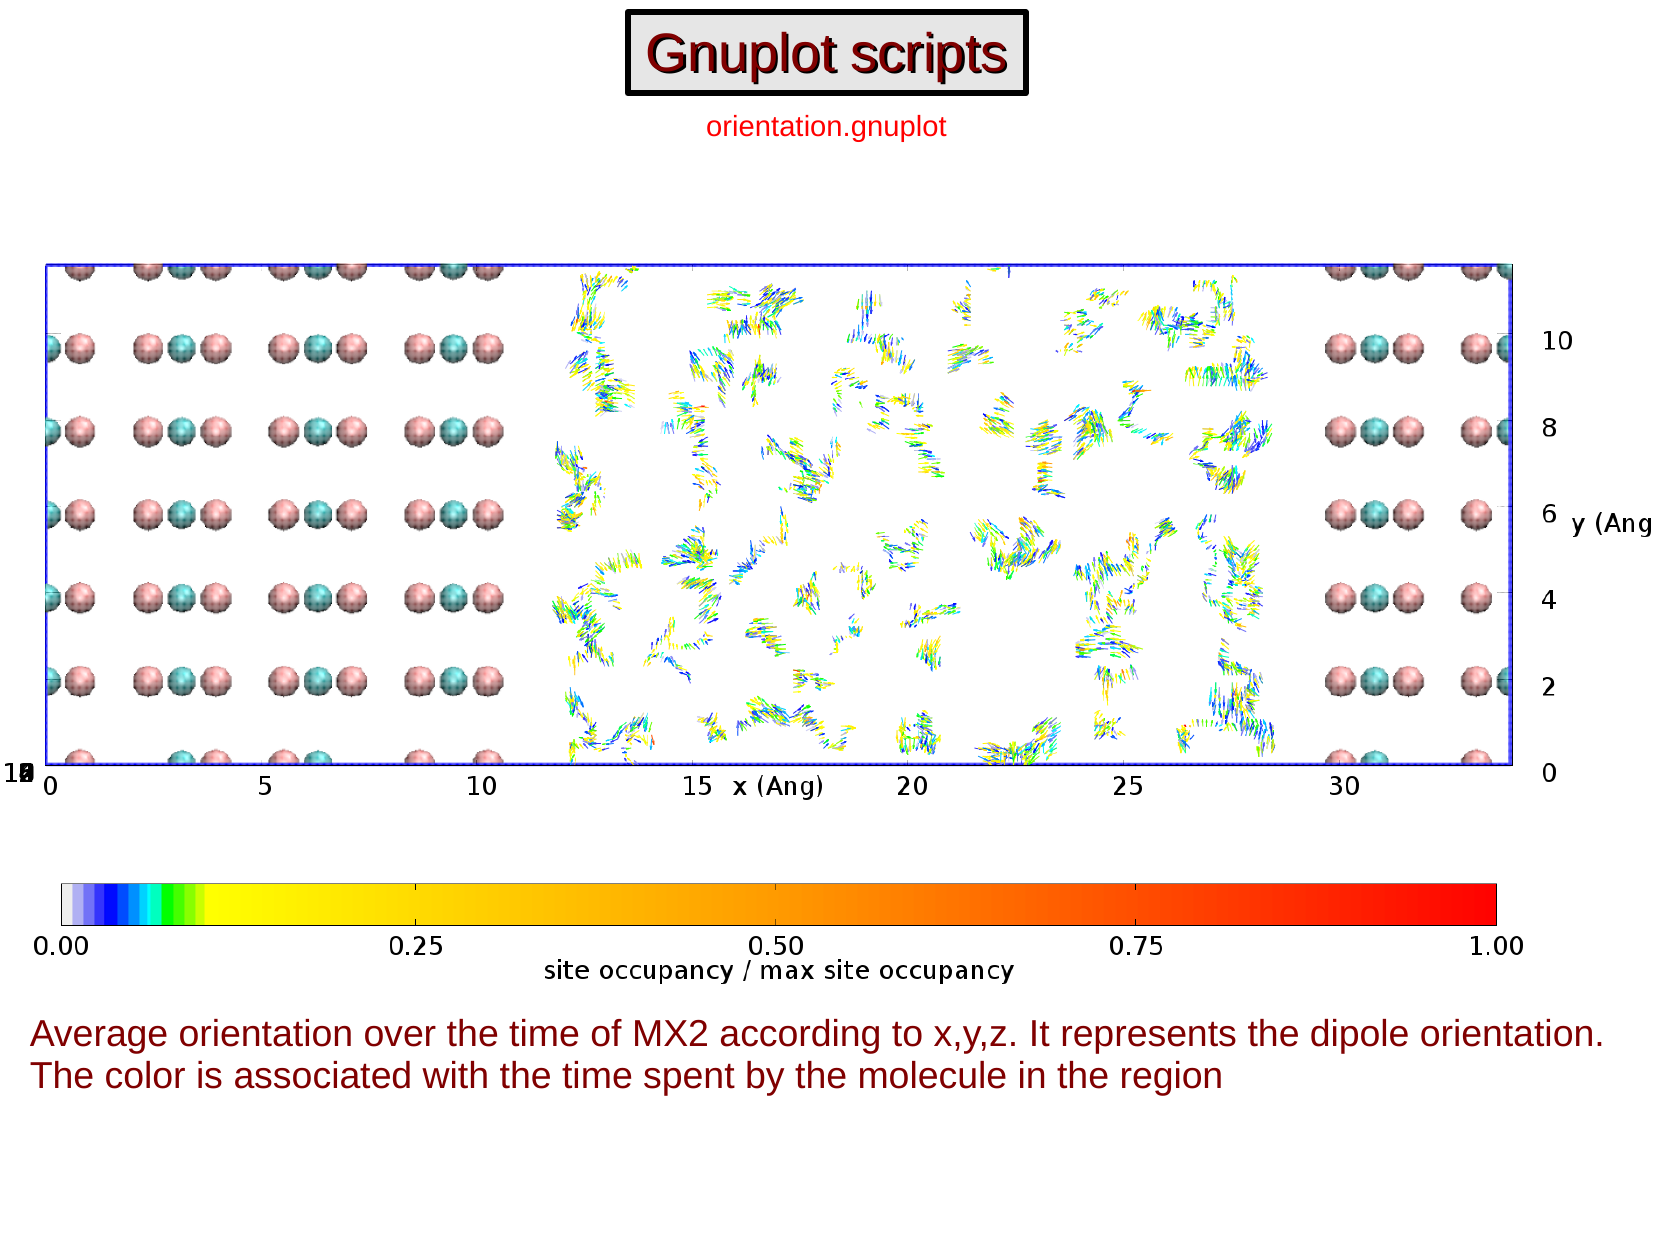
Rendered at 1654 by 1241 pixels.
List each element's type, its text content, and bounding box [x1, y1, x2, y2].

text_box Average orientation over the time of MX2 according to x,y,z. It represents the dipole orientation. The color is associated with the time spent by the molecule in the region [15, 1005, 1654, 1111]
text_box orientation.gnuplot [691, 102, 963, 150]
picture [5, 263, 1654, 984]
text_box Gnuplot scripts [627, 11, 1026, 94]
